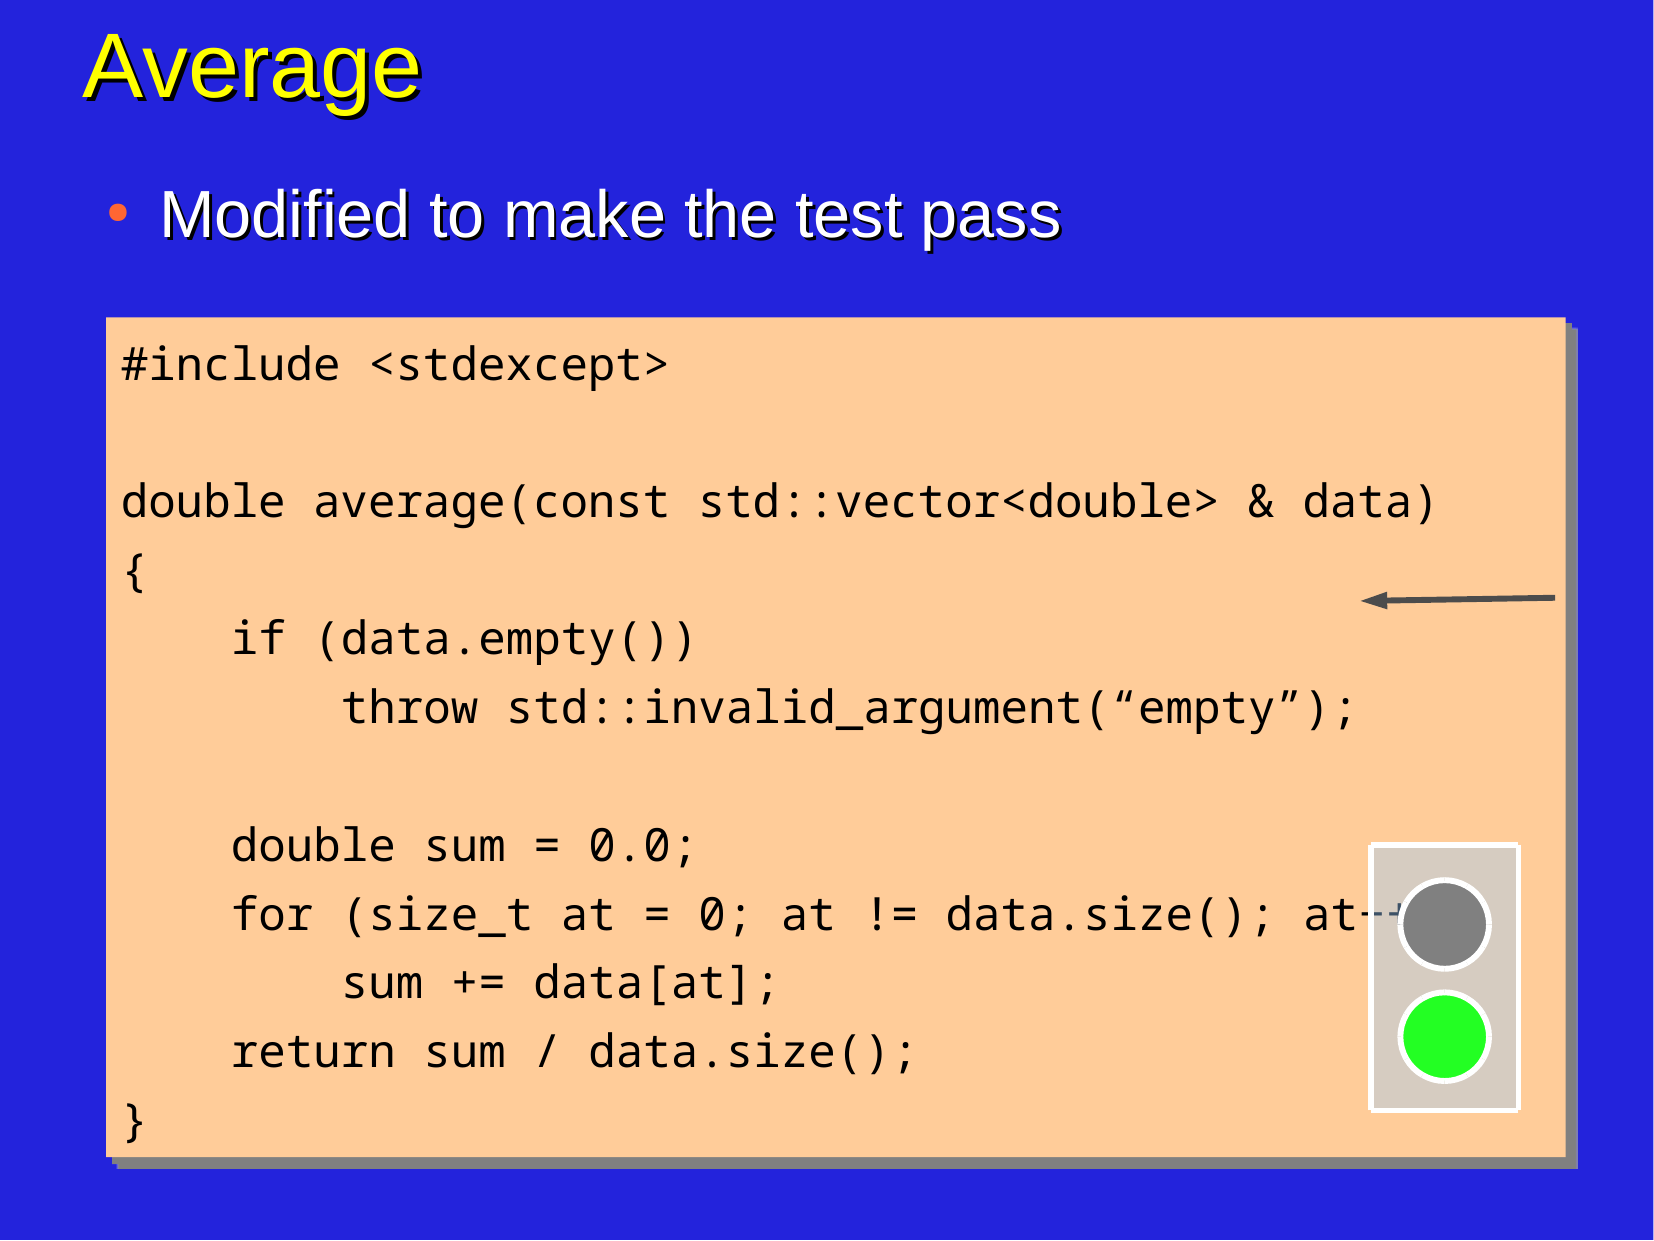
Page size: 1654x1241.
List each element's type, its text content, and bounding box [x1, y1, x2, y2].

title Average [82, 2, 1571, 130]
list Modified to make the test pass [88, 177, 1577, 1182]
text_box [1370, 844, 1519, 1111]
text_box #include <stdexcept> double average(const std::vector<double> & data) { if (data.empty()) throw std::invalid_argument(“empty”); double sum = 0.0; for (size_t at = 0; at != data.size(); at++) sum += data[at]; return sum / data.size(); } [106, 317, 1566, 1158]
